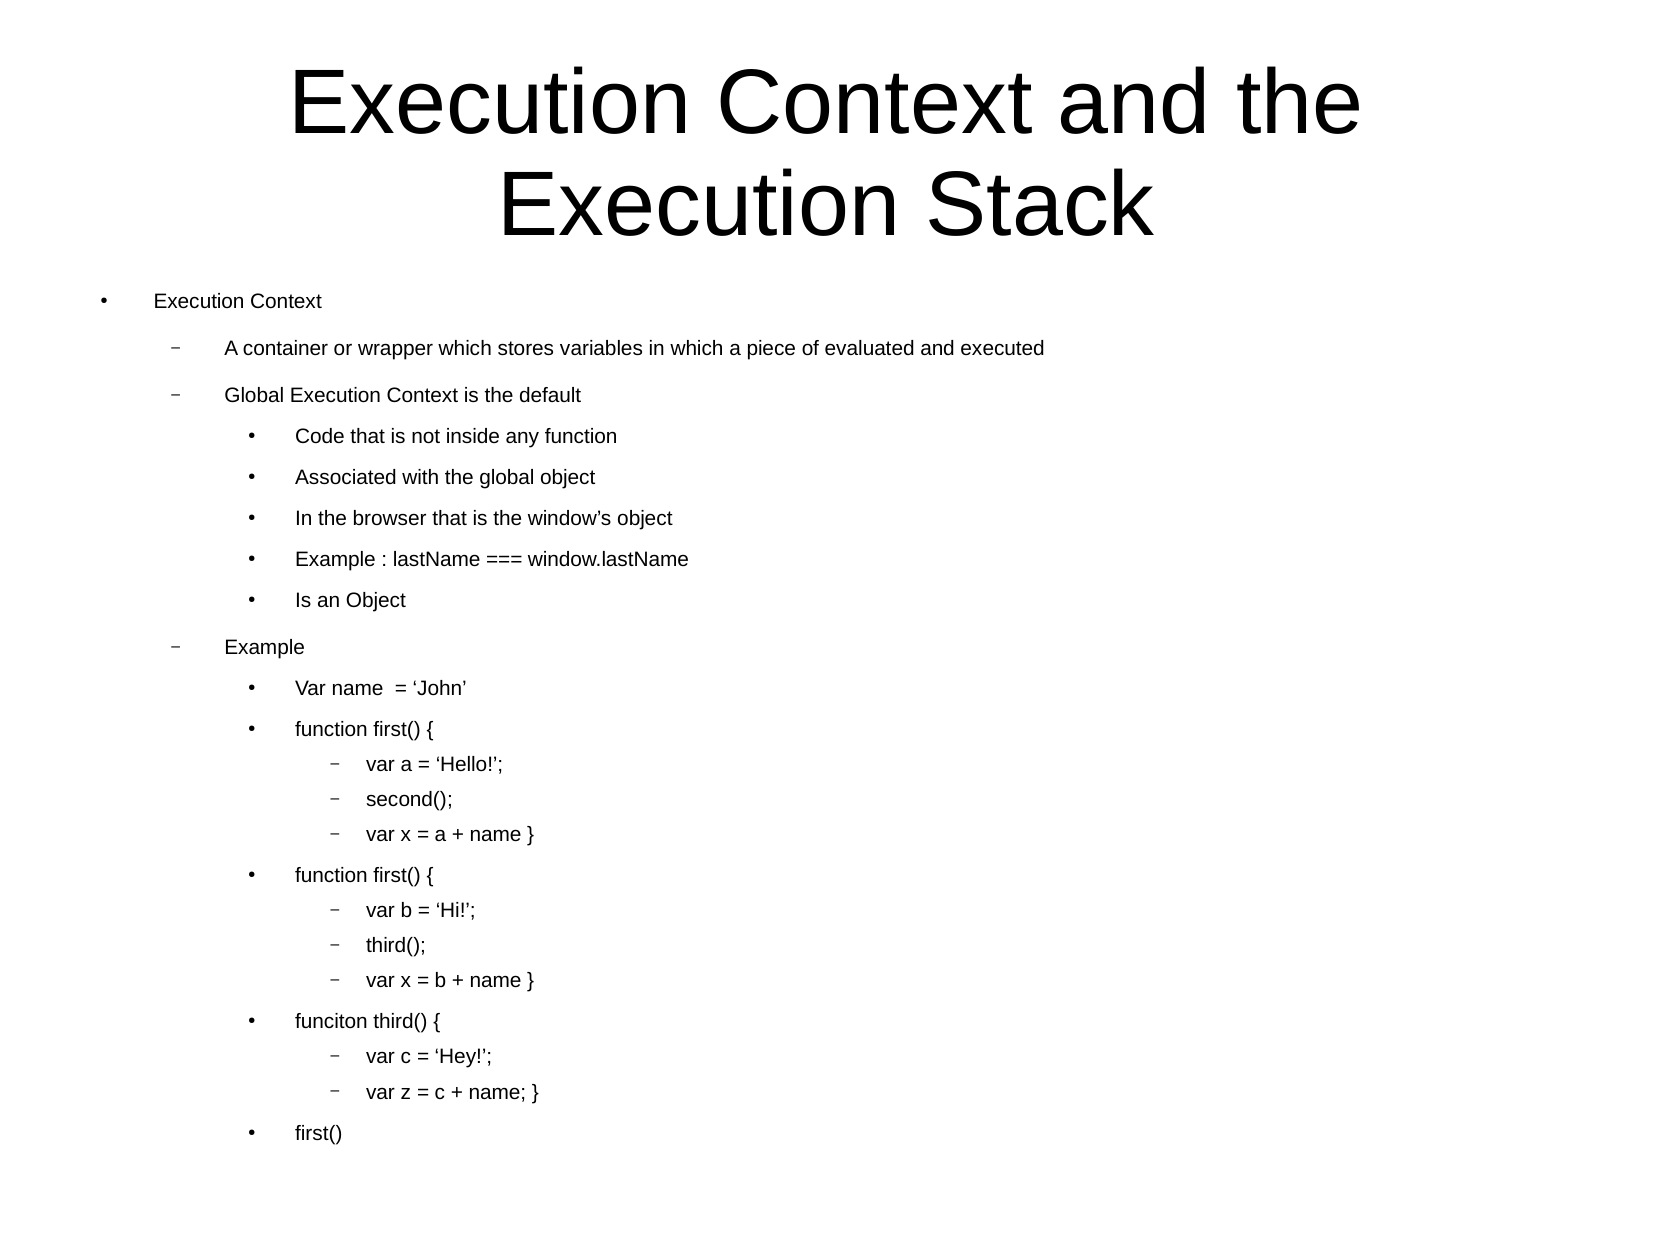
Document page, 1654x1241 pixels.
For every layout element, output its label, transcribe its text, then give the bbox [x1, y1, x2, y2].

title Execution Context and the Execution Stack [82, 49, 1571, 257]
list Execution Context A container or wrapper which stores variables in which a piece of evaluated and executed Global Execution Context is the default Code that is not inside any function Associated with the global object In the browser that is the window’s object Example : lastName === window.lastName Is an Object Example Var name = ‘John’ function first() { var a = ‘Hello!’; second(); var x = a + name } function first() { var b = ‘Hi!’; third(); var x = b + name } funciton third() { var c = ‘Hey!’; var z = c + name; } first() [82, 290, 1571, 1229]
